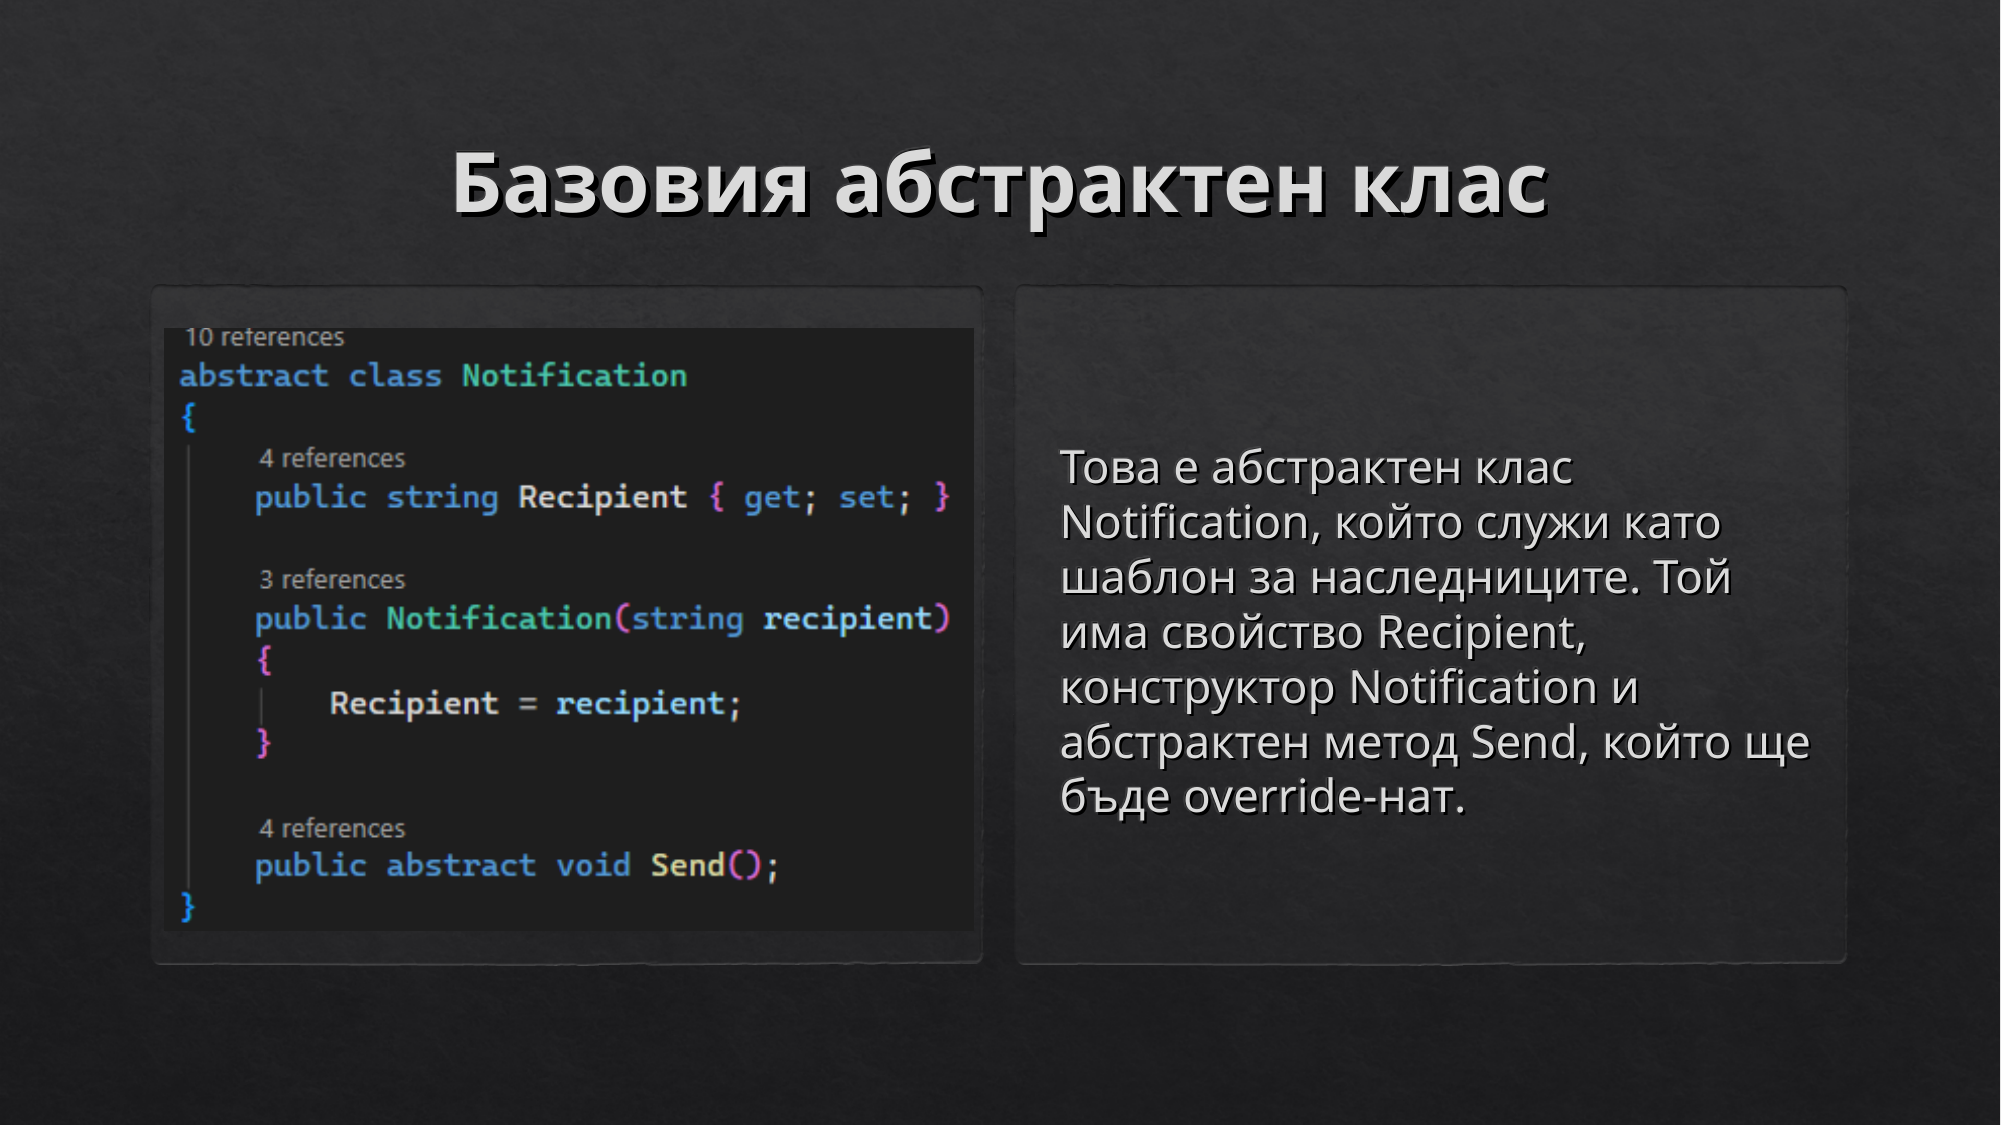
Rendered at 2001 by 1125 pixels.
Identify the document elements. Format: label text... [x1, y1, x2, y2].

title Базовия абстрактен клас [149, 99, 1849, 260]
list Това е абстрактен клас Notification, който служи като шаблон за наследниците. Той има свойство Recipient, конструктор Notification и абстрактен метод Send, който ще бъде override-нат. [1032, 329, 1836, 931]
picture [164, 329, 974, 931]
